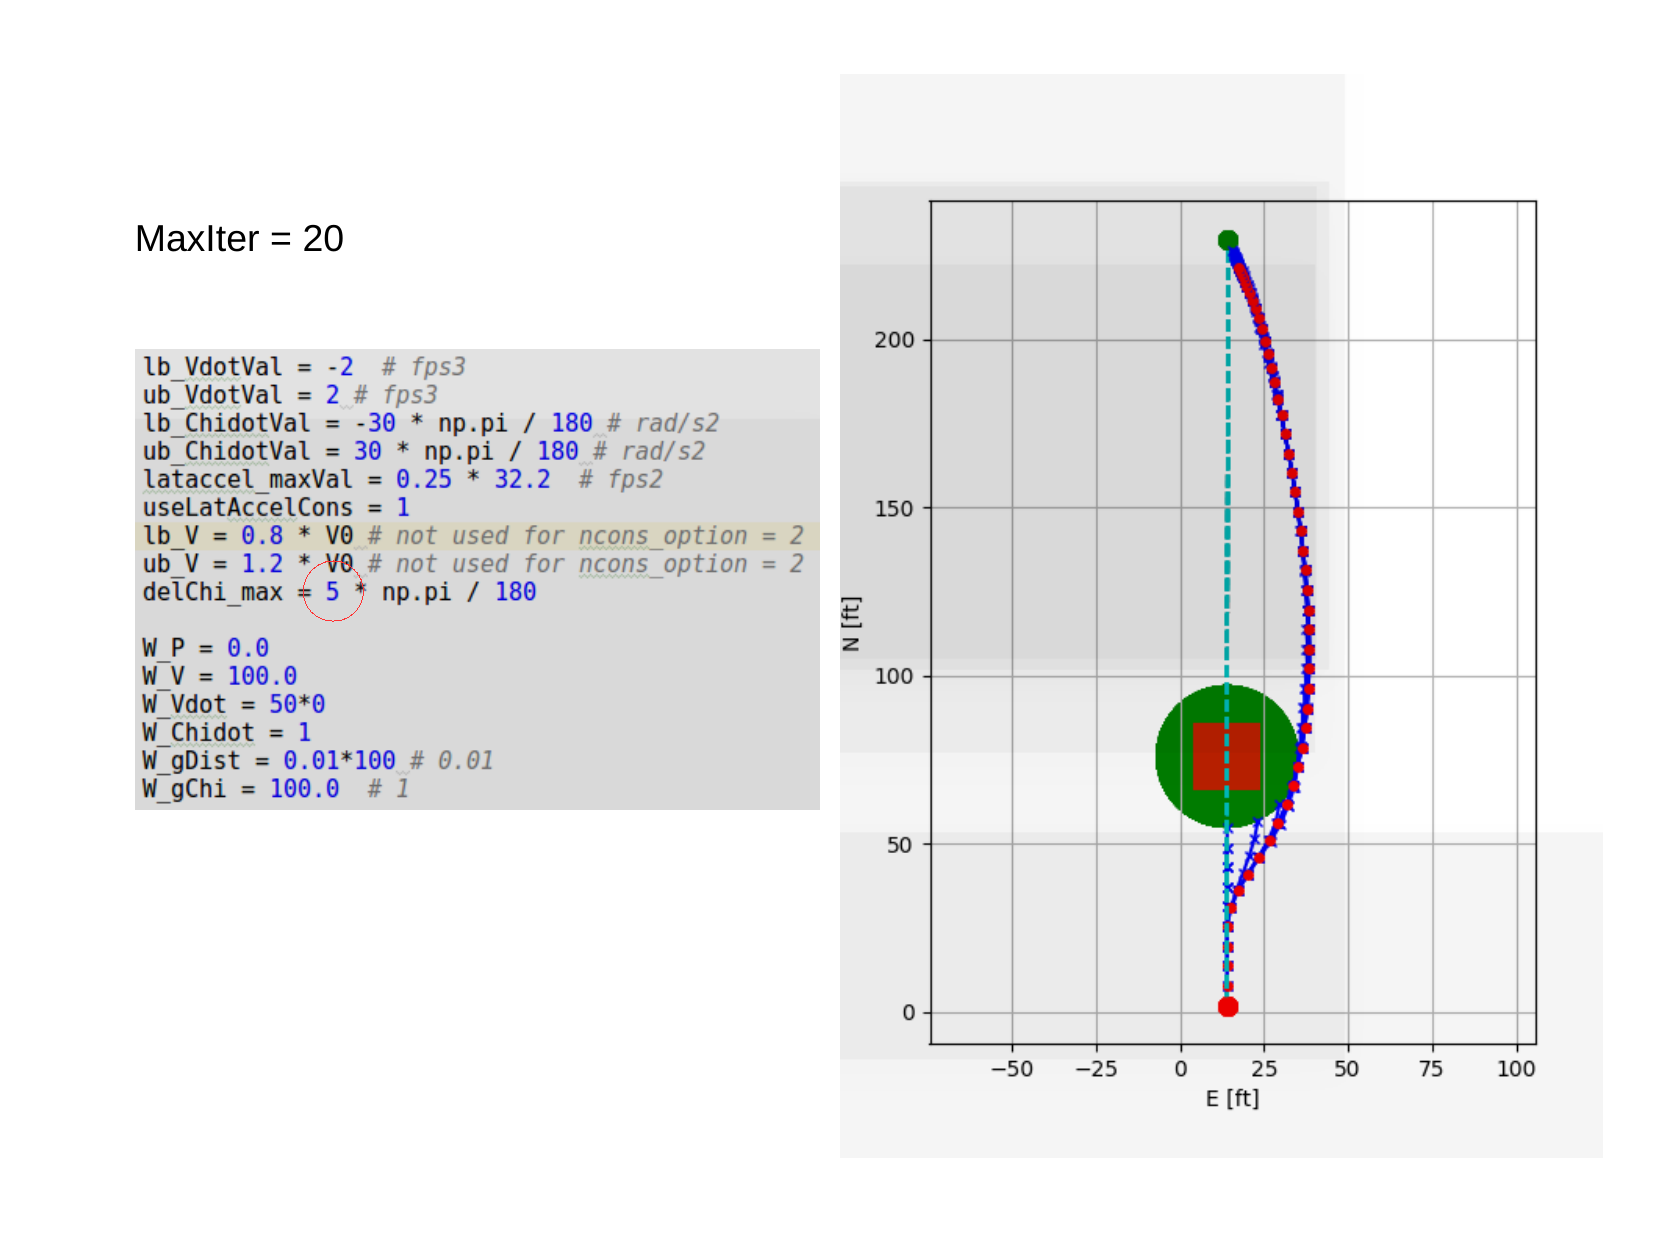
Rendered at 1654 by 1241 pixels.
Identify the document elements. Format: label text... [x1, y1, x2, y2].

picture [840, 74, 1603, 1158]
text_box MaxIter = 20 [120, 210, 360, 267]
picture [135, 349, 820, 811]
